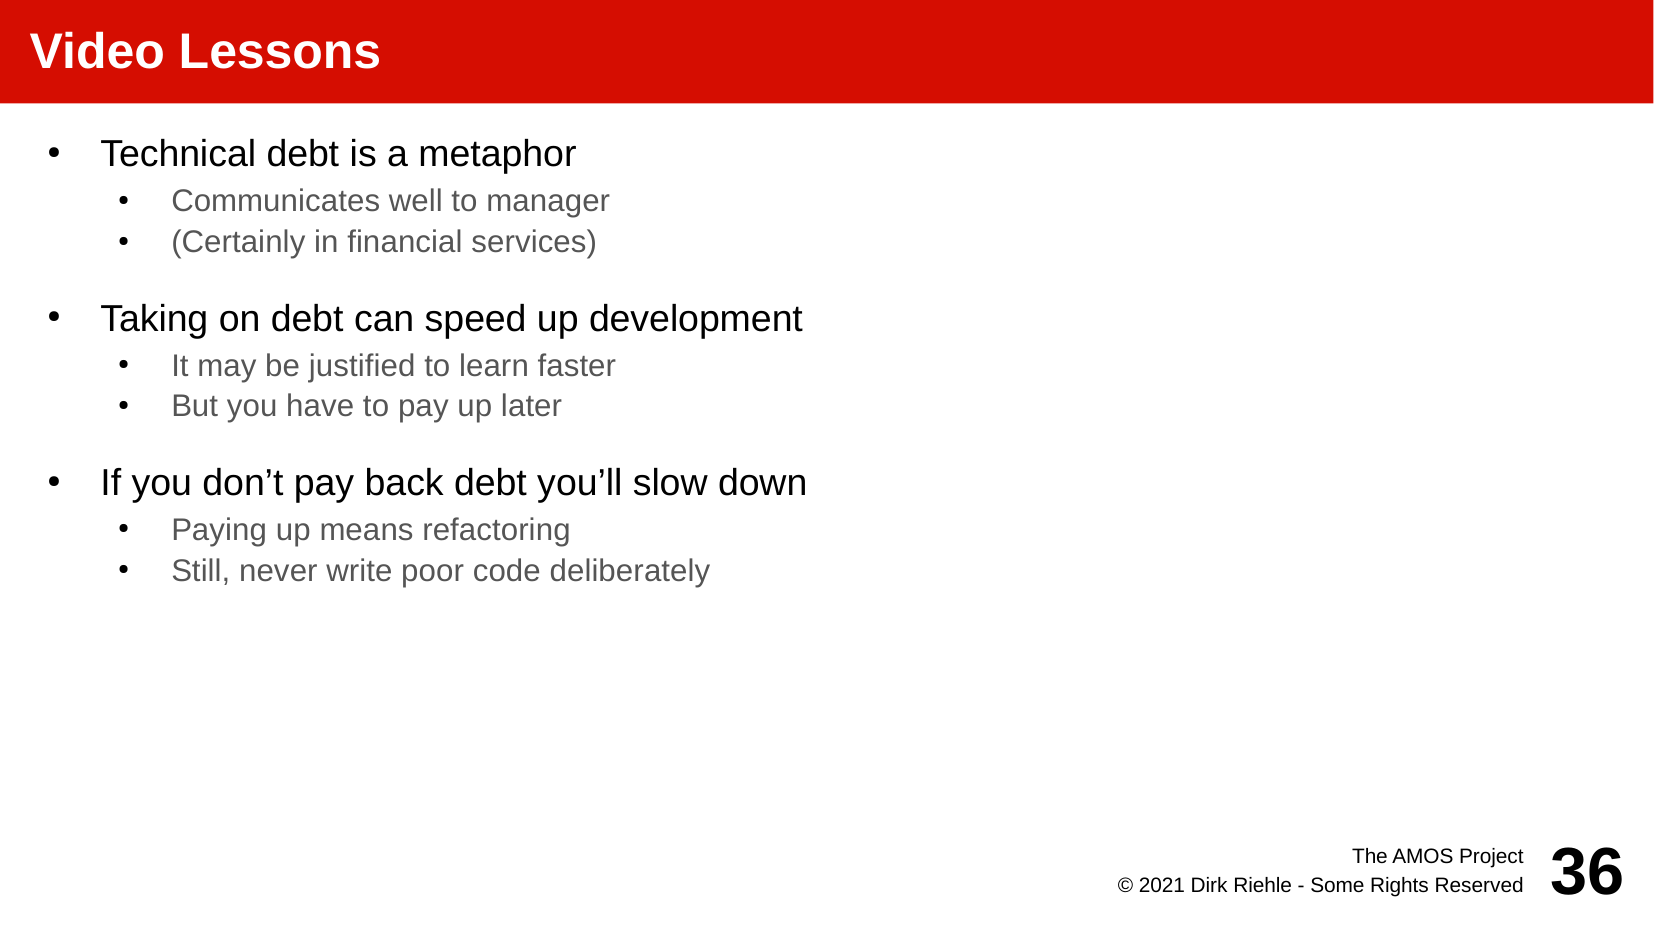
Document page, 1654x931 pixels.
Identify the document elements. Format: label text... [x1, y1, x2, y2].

list Technical debt is a metaphor Communicates well to manager (Certainly in financial services) Taking on debt can speed up development It may be justified to learn faster But you have to pay up later If you don’t pay back debt you’ll slow down Paying up means refactoring Still, never write poor code deliberately [29, 132, 1625, 813]
title Video Lessons [0, 0, 1654, 104]
